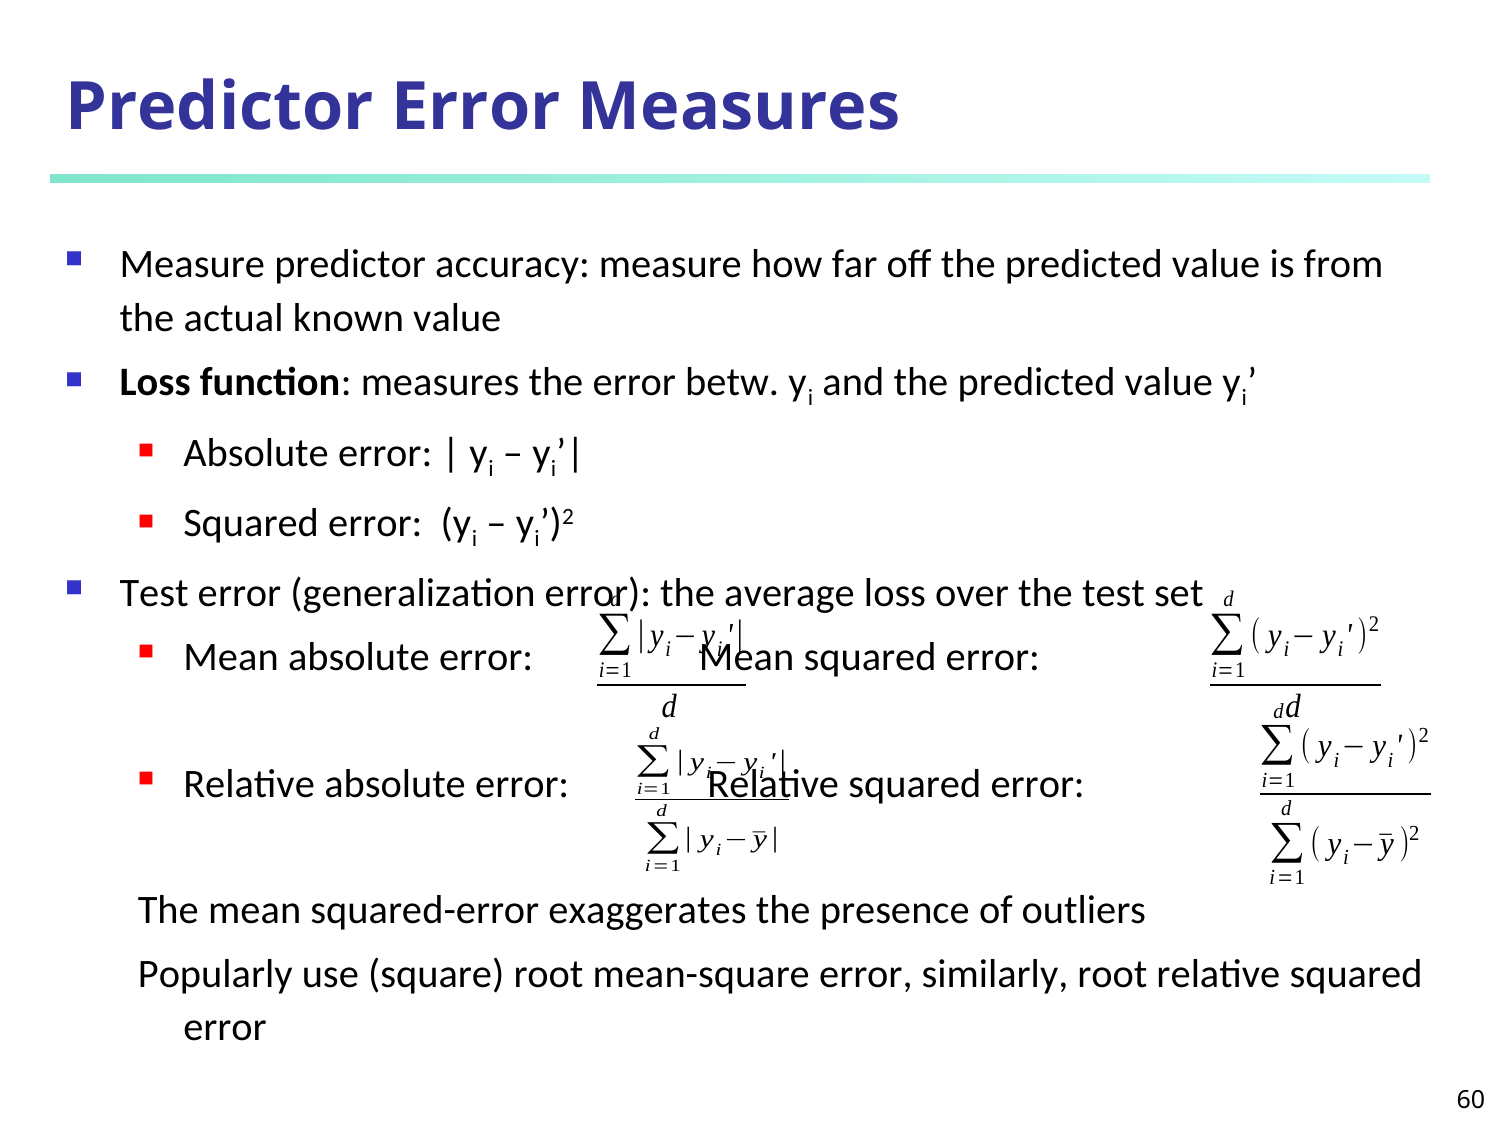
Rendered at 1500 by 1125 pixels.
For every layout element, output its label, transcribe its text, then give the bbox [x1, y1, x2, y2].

list Measure predictor accuracy: measure how far off the predicted value is from the actual known value Loss function: measures the error betw. yi and the predicted value yi’ Absolute error: | yi – yi’| Squared error: (yi – yi’)2 Test error (generalization error): the average loss over the test set Mean absolute error: Mean squared error: Relative absolute error: Relative squared error: The mean squared-error exaggerates the presence of outliers Popularly use (square) root mean-square error, similarly, root relative squared error [50, 224, 1463, 1063]
chart [587, 587, 801, 876]
text_box <number> [1187, 1062, 1500, 1125]
chart [1200, 587, 1442, 890]
title Predictor Error Measures [50, 49, 1429, 150]
